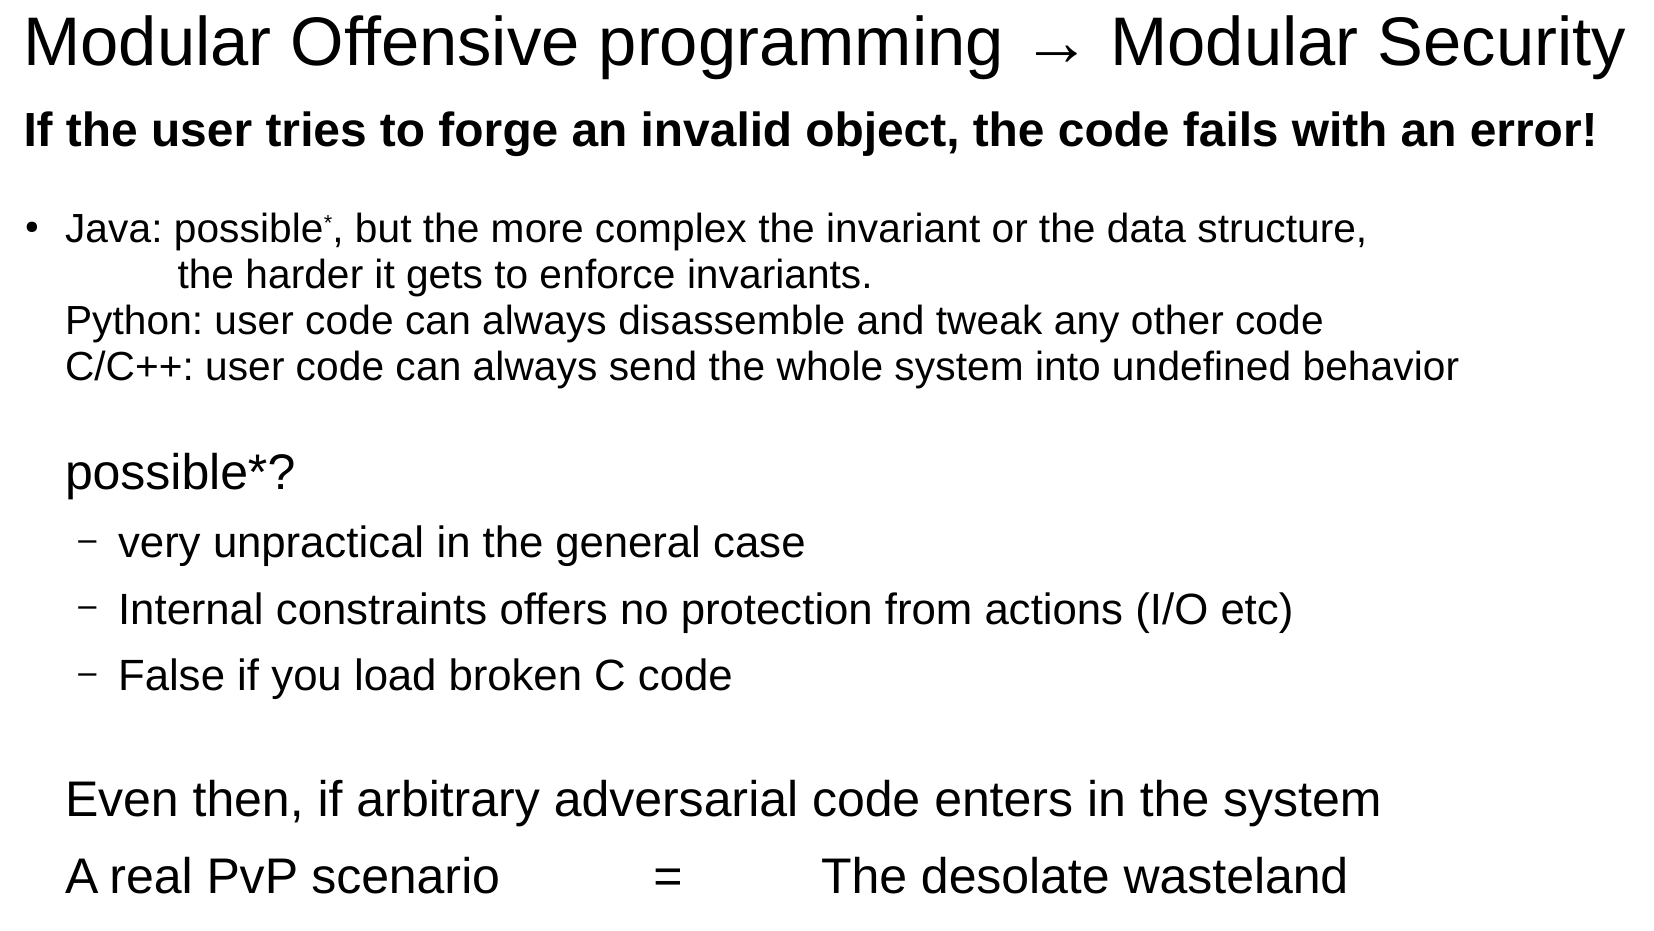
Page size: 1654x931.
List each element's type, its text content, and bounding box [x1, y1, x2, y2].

title Modular Offensive programming → Modular Security If the user tries to forge an invalid object, the code fails with an error! [0, 0, 1654, 213]
list Java: possible*, but the more complex the invariant or the data structure, the harder it gets to enforce invariants. Python: user code can always disassemble and tweak any other code C/C++: user code can always send the whole system into undefined behavior possible*? very unpractical in the general case Internal constraints offers no protection from actions (I/O etc) False if you load broken C code Even then, if arbitrary adversarial code enters in the system A real PvP scenario = The desolate wasteland [11, 213, 1583, 919]
